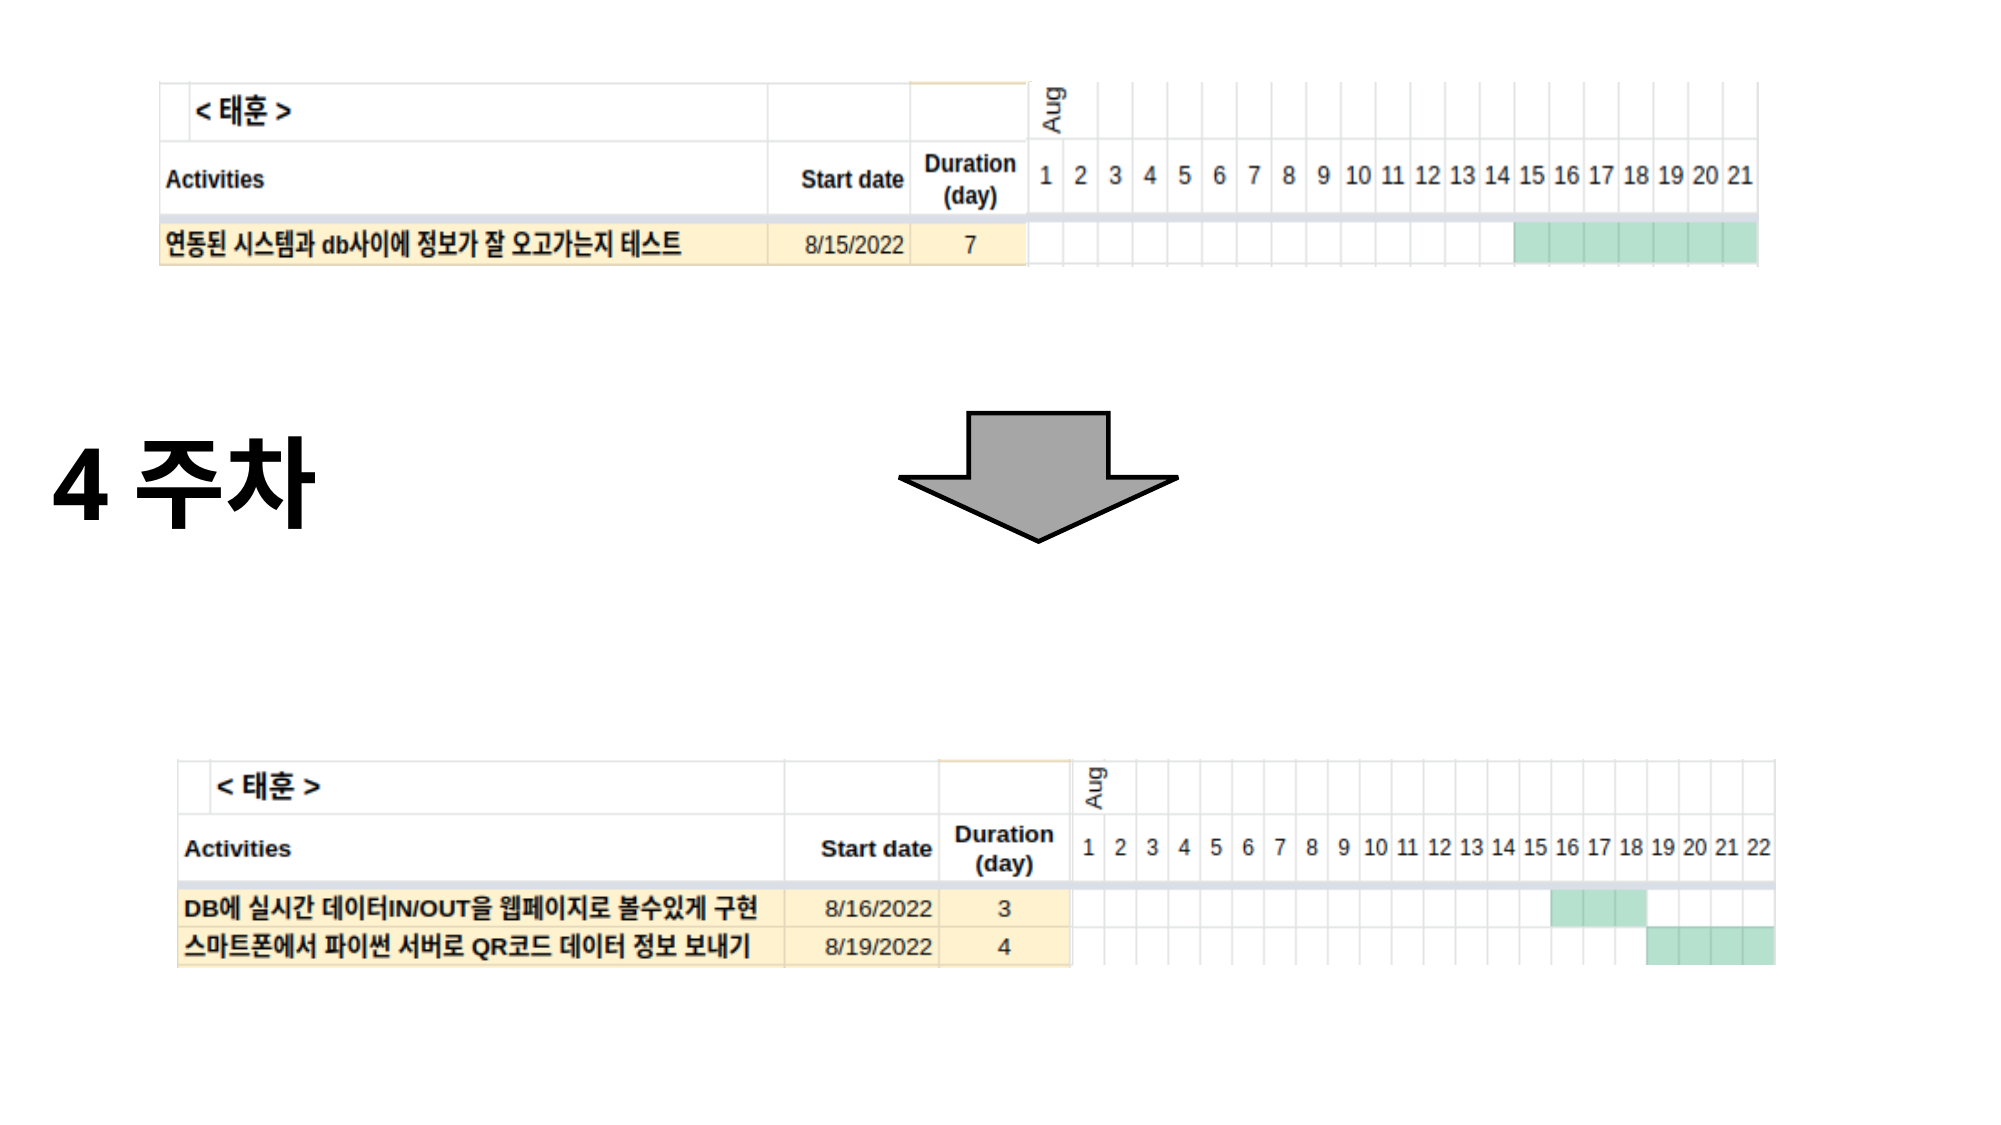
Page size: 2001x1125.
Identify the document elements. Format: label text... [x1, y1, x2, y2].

text_box [898, 413, 1179, 542]
text_box 4주차 [37, 413, 341, 550]
picture [177, 759, 1776, 968]
picture [159, 81, 1759, 267]
